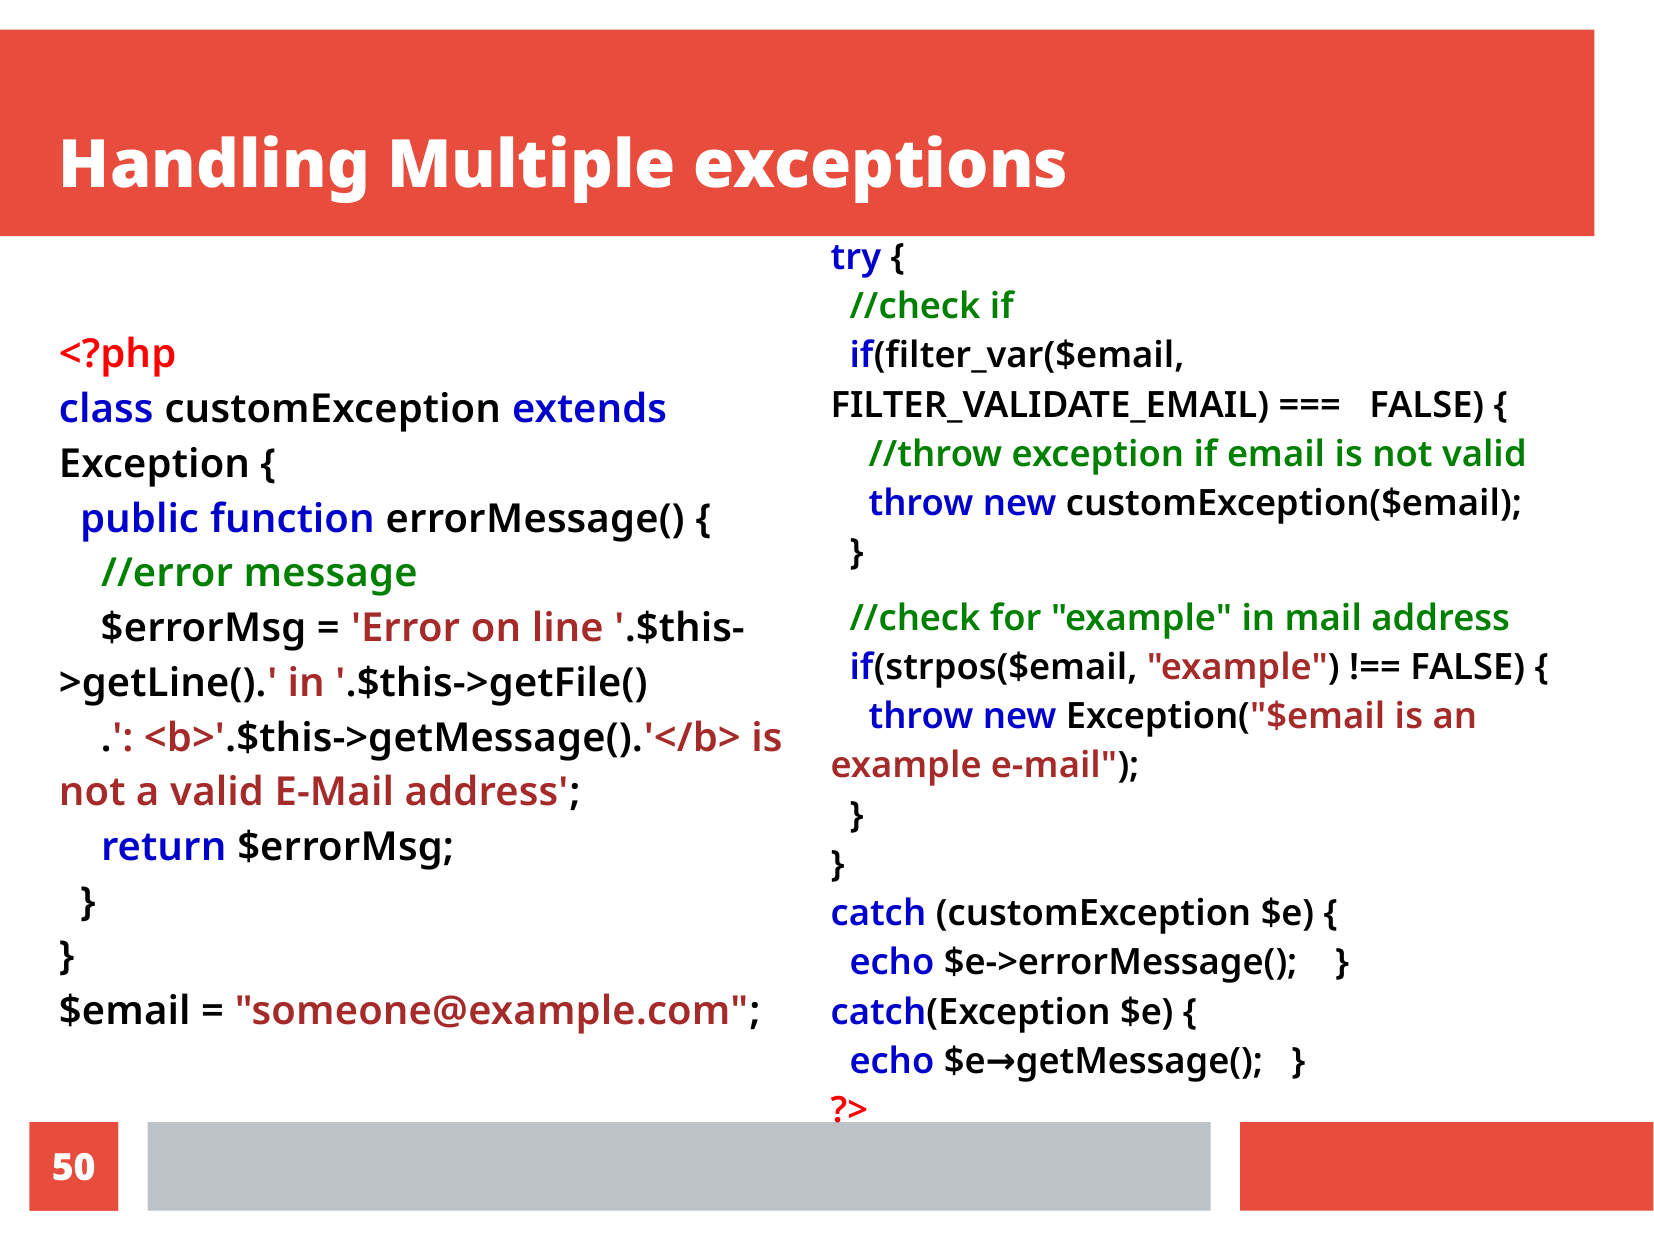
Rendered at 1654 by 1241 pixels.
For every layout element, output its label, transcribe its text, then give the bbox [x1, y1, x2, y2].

list try { //check if if(filter_var($email, FILTER_VALIDATE_EMAIL) === FALSE) { //throw exception if email is not valid throw new customException($email); } //check for "example" in mail address if(strpos($email, "example") !== FALSE) { throw new Exception("$email is an example e-mail"); } } catch (customException $e) { echo $e->errorMessage(); } catch(Exception $e) { echo $e→getMessage(); } ?> [830, 230, 1566, 1139]
title Handling Multiple exceptions [59, 59, 1595, 207]
list <?php class customException extends Exception { public function errorMessage() { //error message $errorMsg = 'Error on line '.$this->getLine().' in '.$this->getFile() .': <b>'.$this->getMessage().'</b> is not a valid E-Mail address'; return $errorMsg; } } $email = "someone@example.com"; [59, 324, 794, 1093]
